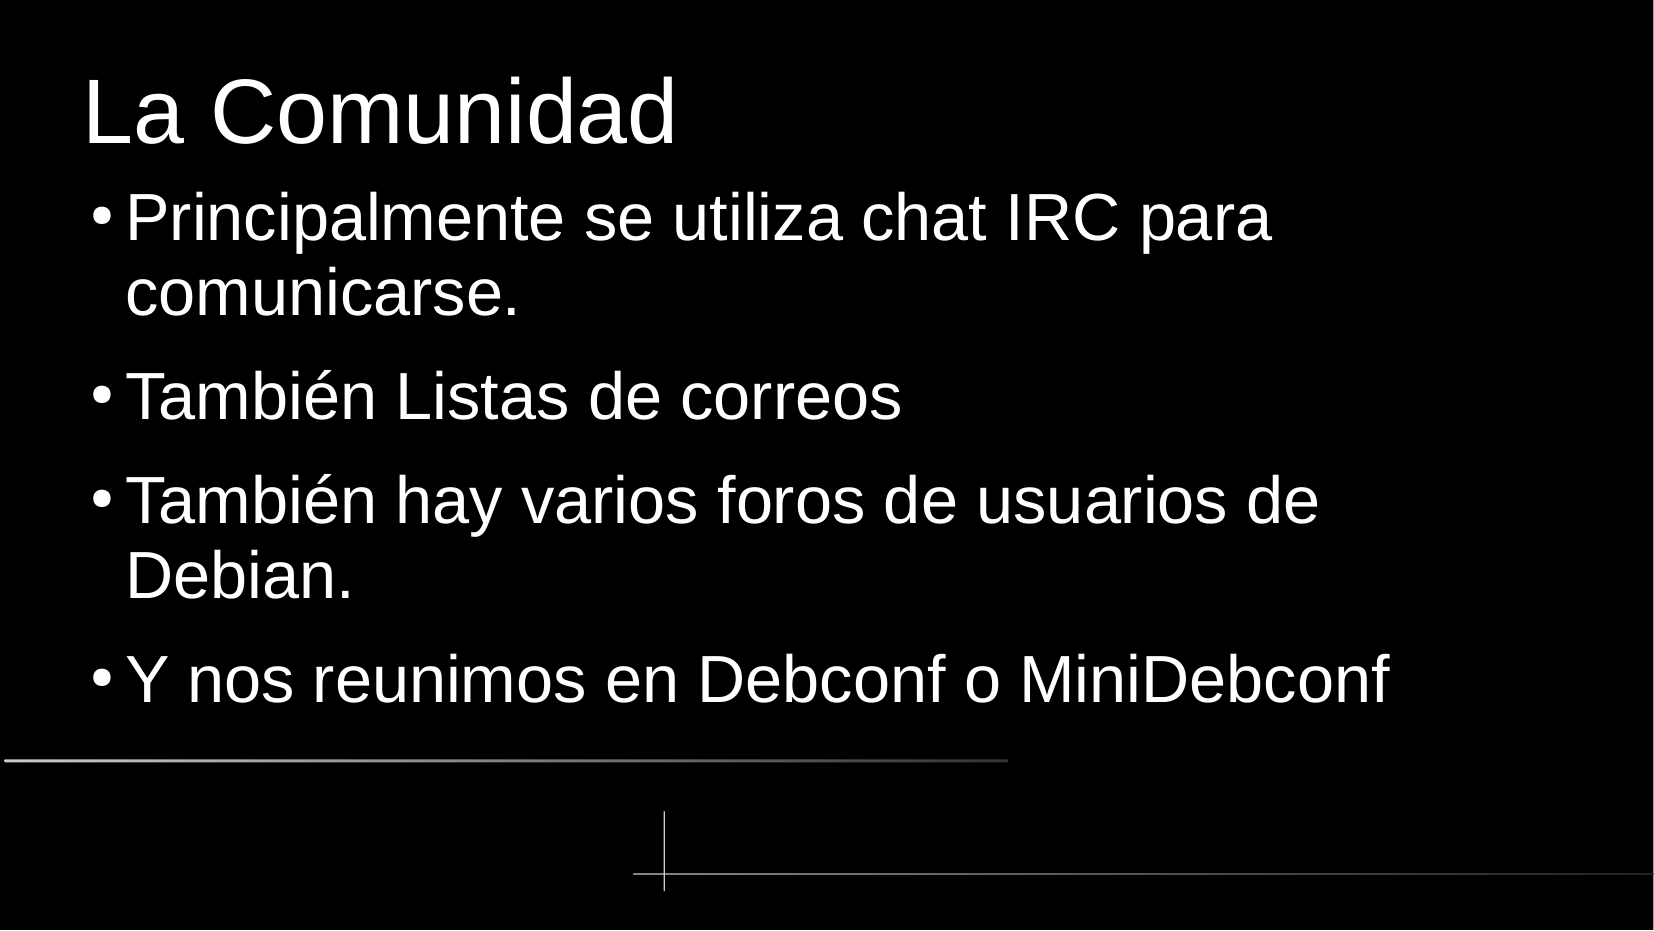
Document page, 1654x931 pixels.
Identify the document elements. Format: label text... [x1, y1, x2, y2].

list Principalmente se utiliza chat IRC para comunicarse. También Listas de correos También hay varios foros de usuarios de Debian. Y nos reunimos en Debconf o MiniDebconf [90, 180, 1441, 811]
title La Comunidad [82, 35, 1235, 189]
